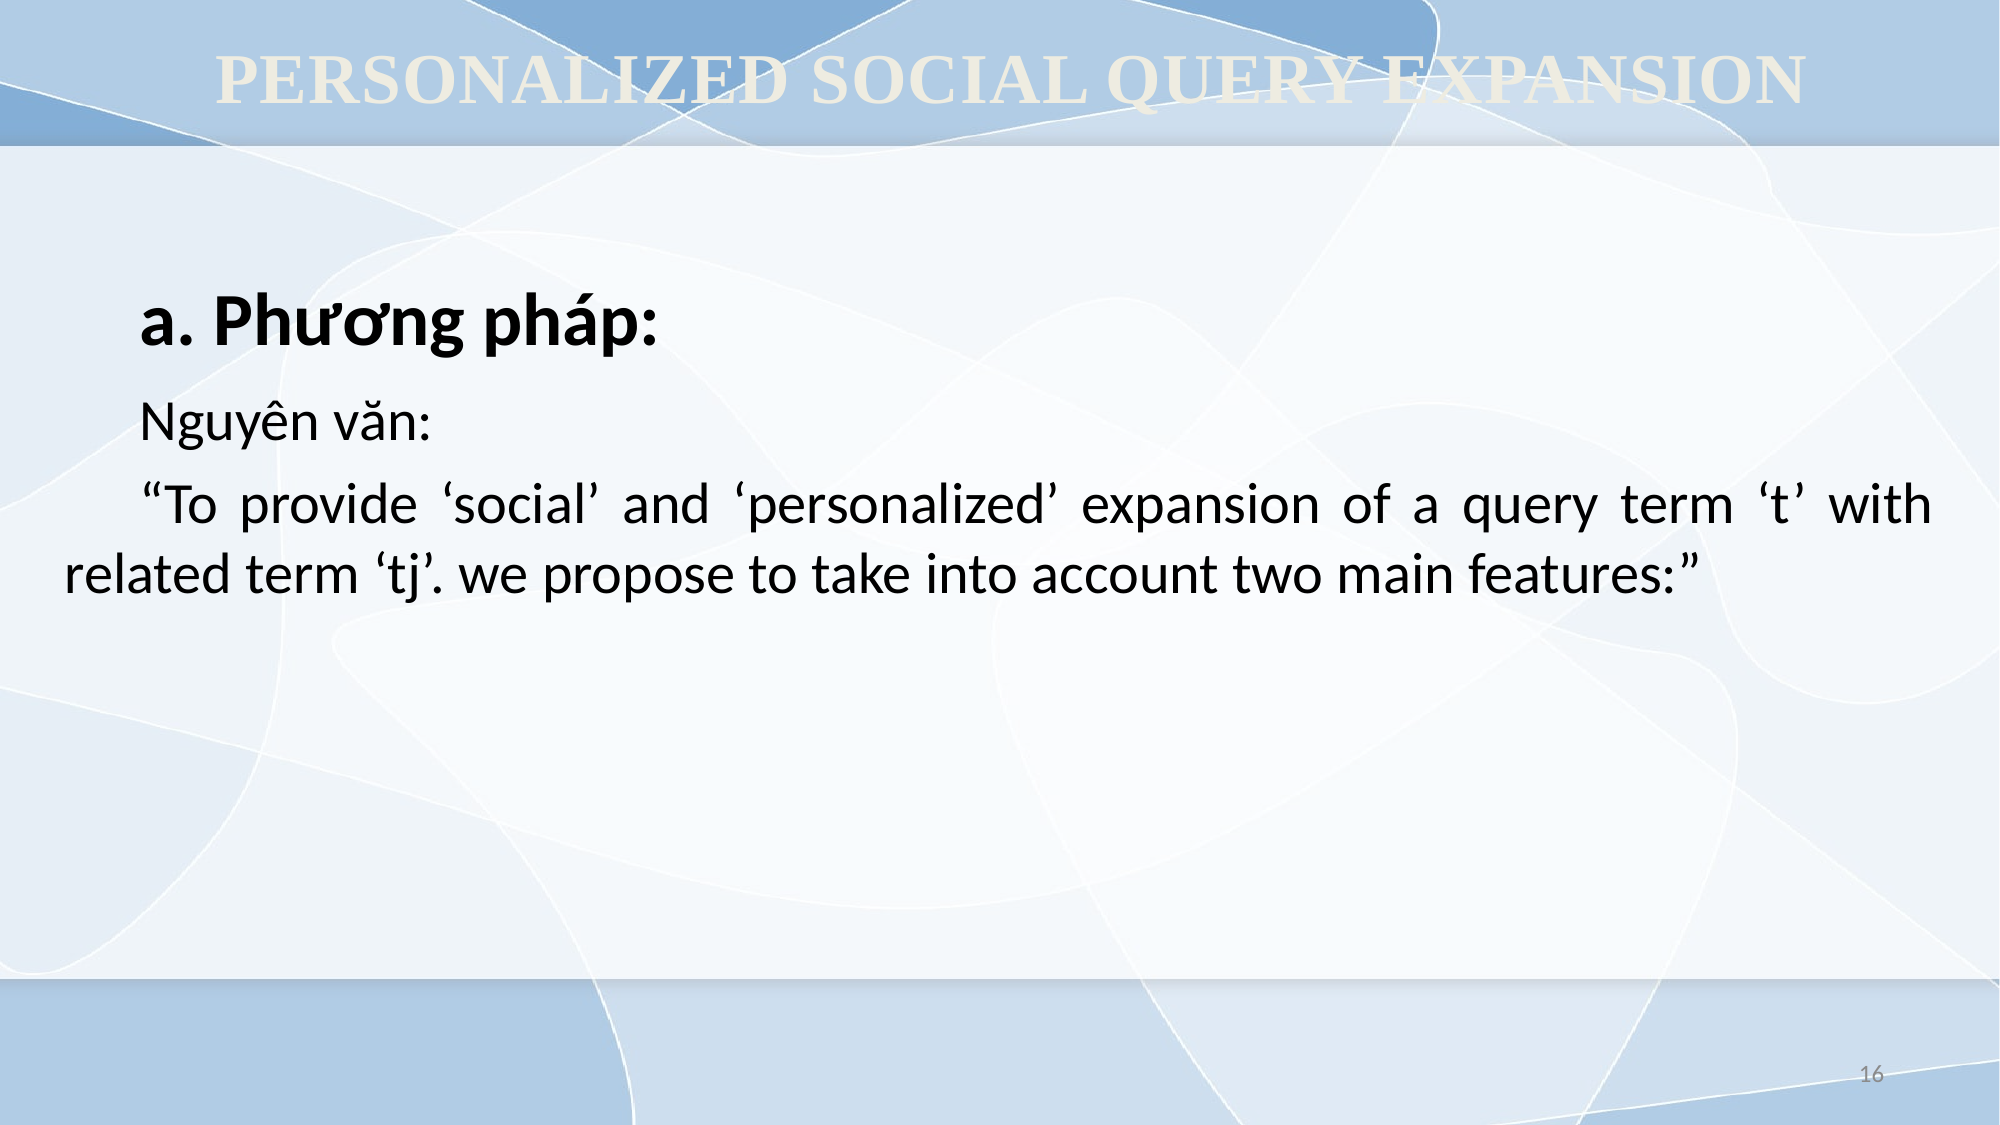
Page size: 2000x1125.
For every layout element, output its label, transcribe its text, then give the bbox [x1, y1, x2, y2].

title PERSONALIZED SOCIAL QUERY EXPANSION [24, 0, 2000, 150]
list a. Phương pháp: Nguyên văn: “To provide ‘social’ and ‘personalized’ expansion of a query term ‘t’ with related term ‘tj’. we propose to take into account two main features:” [49, 262, 1950, 925]
slide_number <number> [1432, 1042, 1900, 1103]
